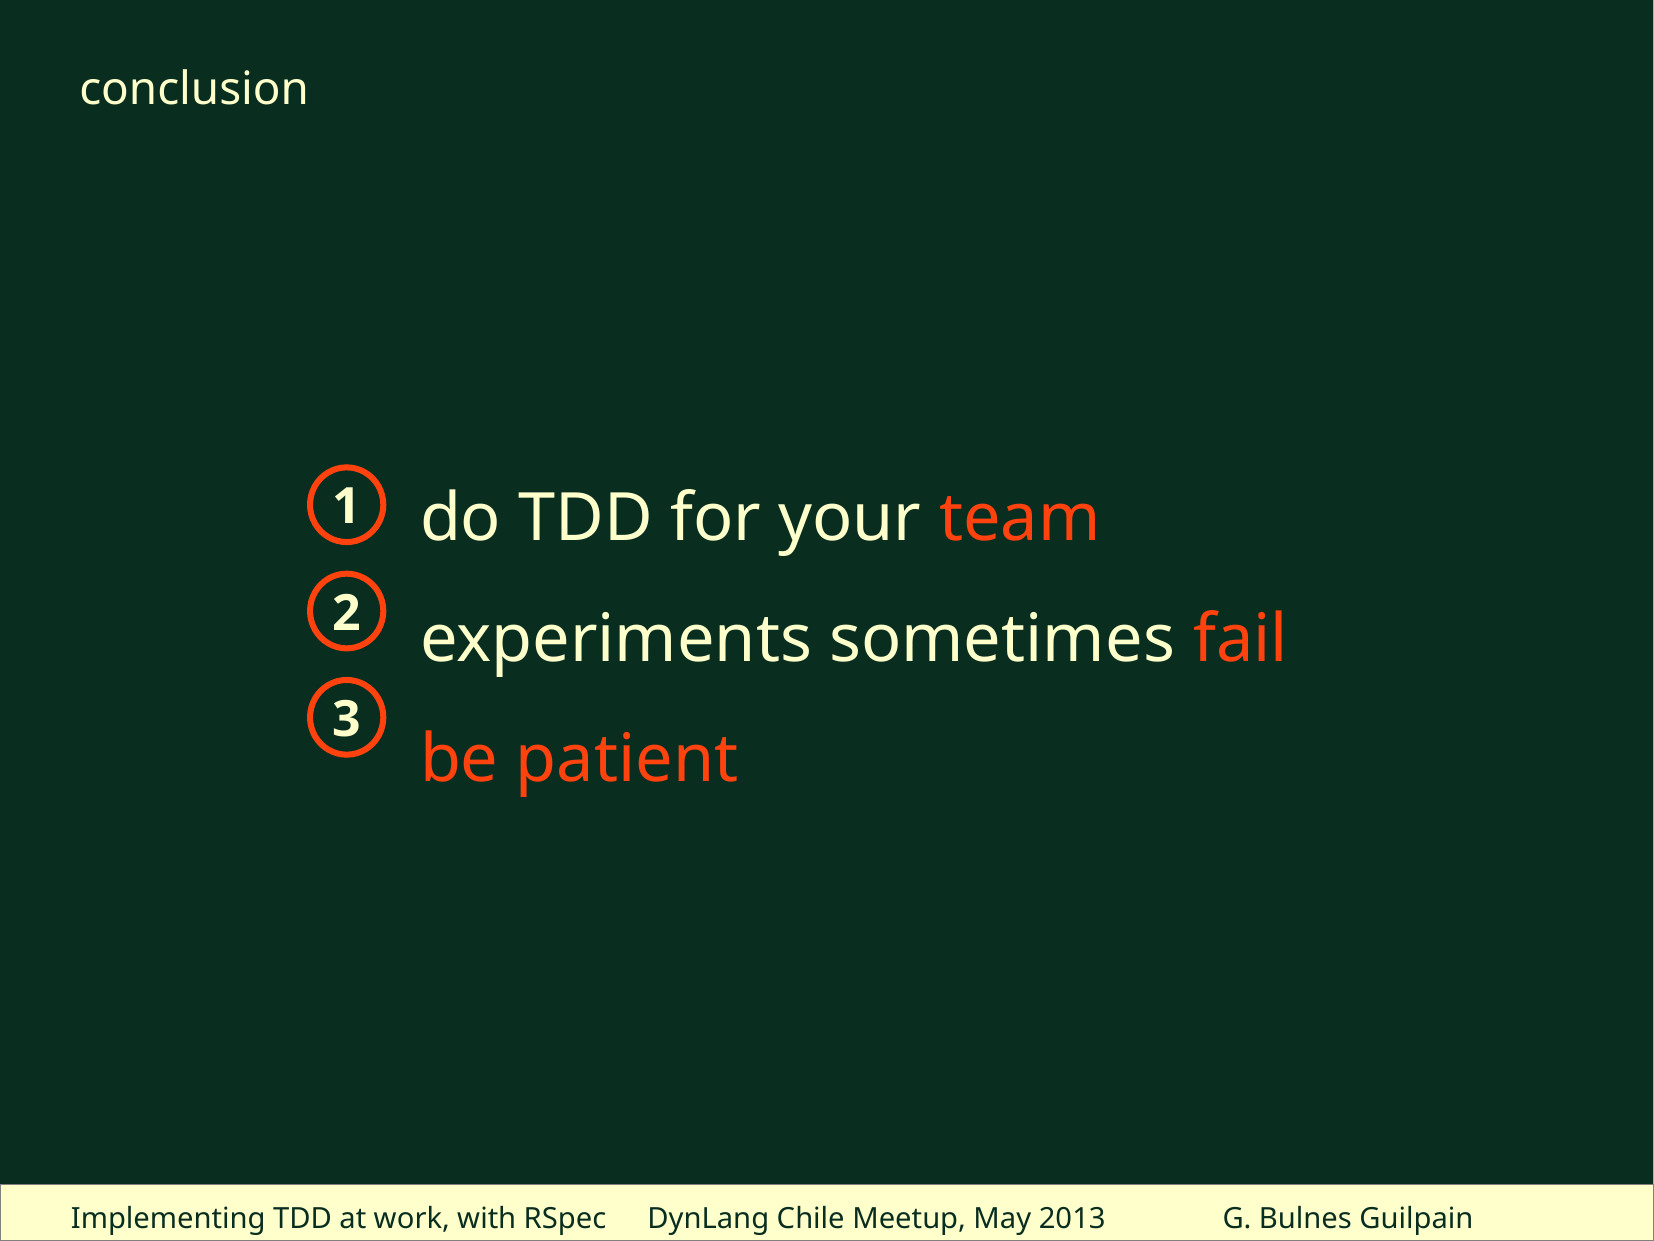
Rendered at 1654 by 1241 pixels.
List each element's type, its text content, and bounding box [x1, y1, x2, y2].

text_box conclusion [64, 48, 273, 115]
text_box [0, 1184, 1654, 1241]
text_box DynLang Chile Meetup, May 2013 [632, 1190, 1021, 1239]
text_box 1 [310, 467, 384, 543]
text_box 2 [310, 573, 384, 649]
text_box Implementing TDD at work, with RSpec [56, 1190, 506, 1239]
text_box G. Bulnes Guilpain [1207, 1190, 1435, 1239]
text_box 3 [310, 679, 384, 755]
list do TDD for your team experiments sometimes fail be patient [90, 469, 1561, 1042]
